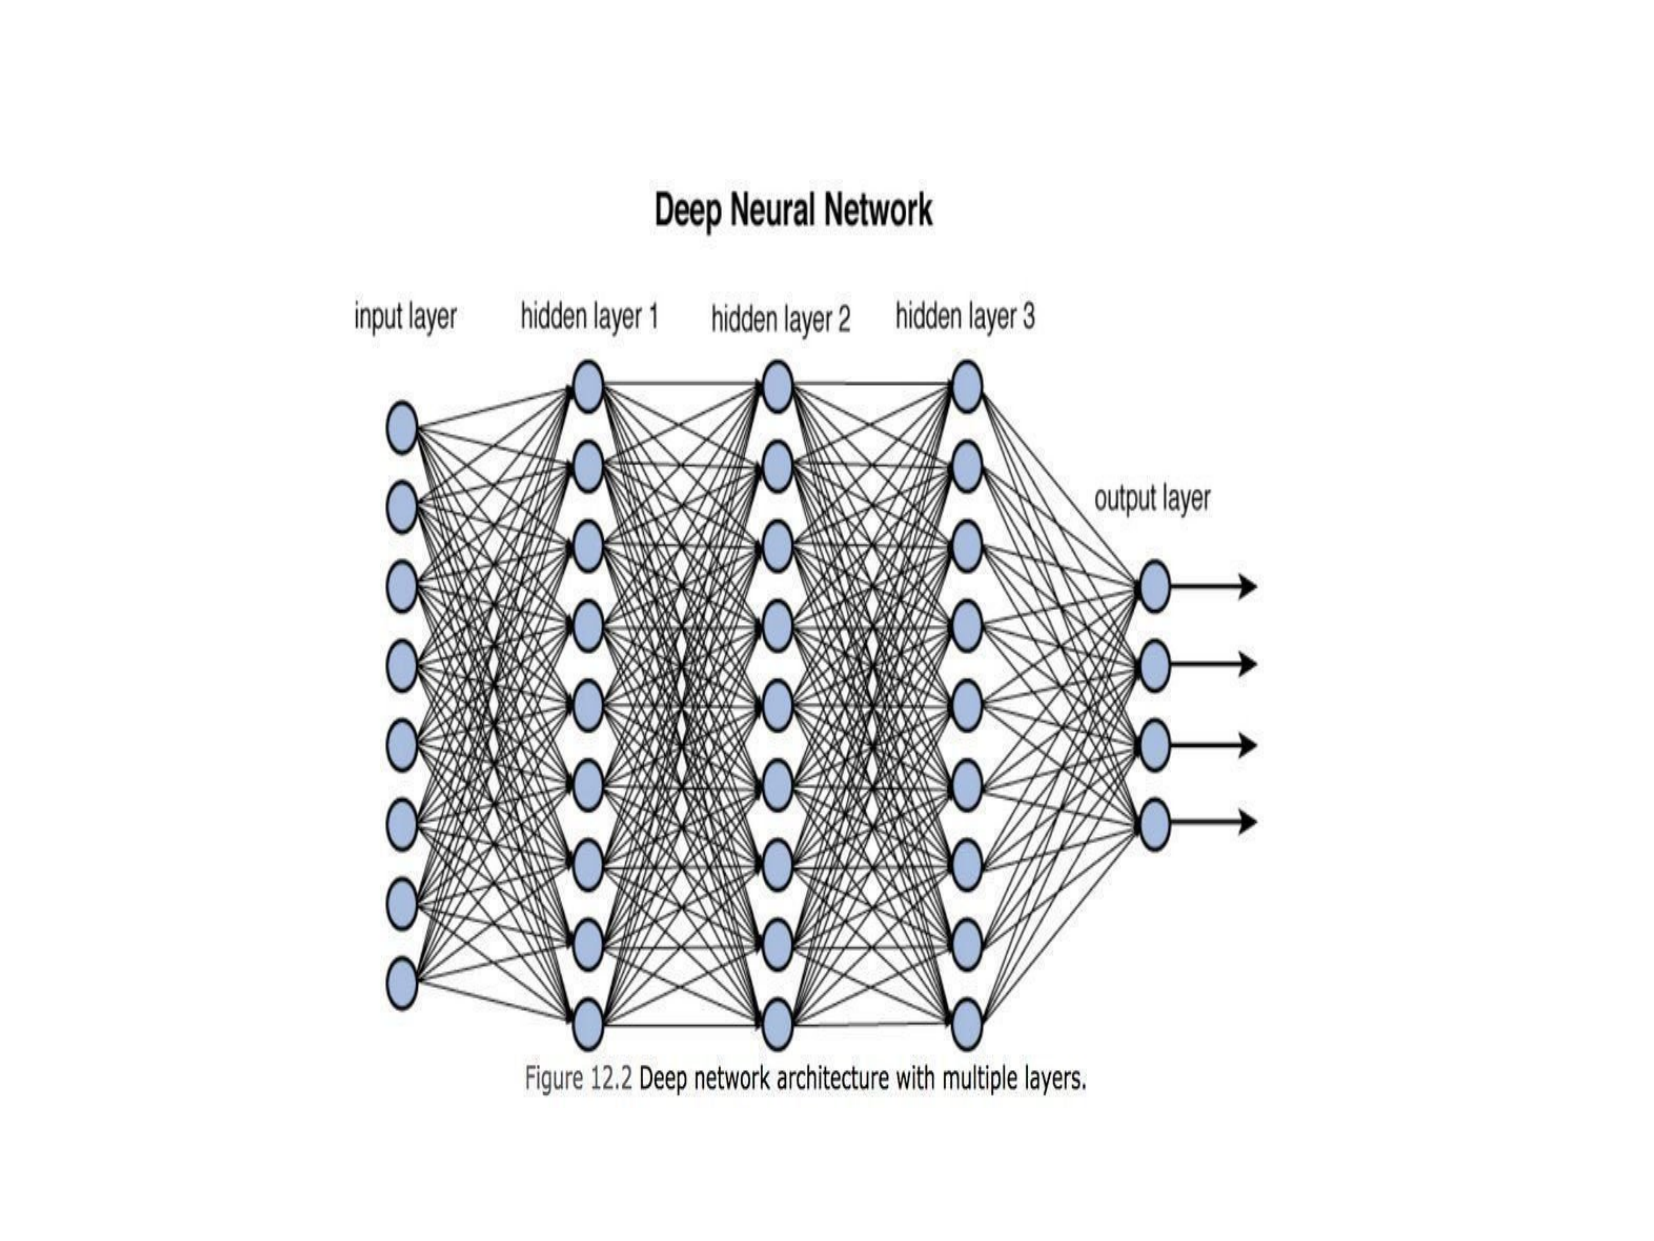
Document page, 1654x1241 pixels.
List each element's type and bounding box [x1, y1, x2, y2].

picture [195, 179, 1456, 1108]
